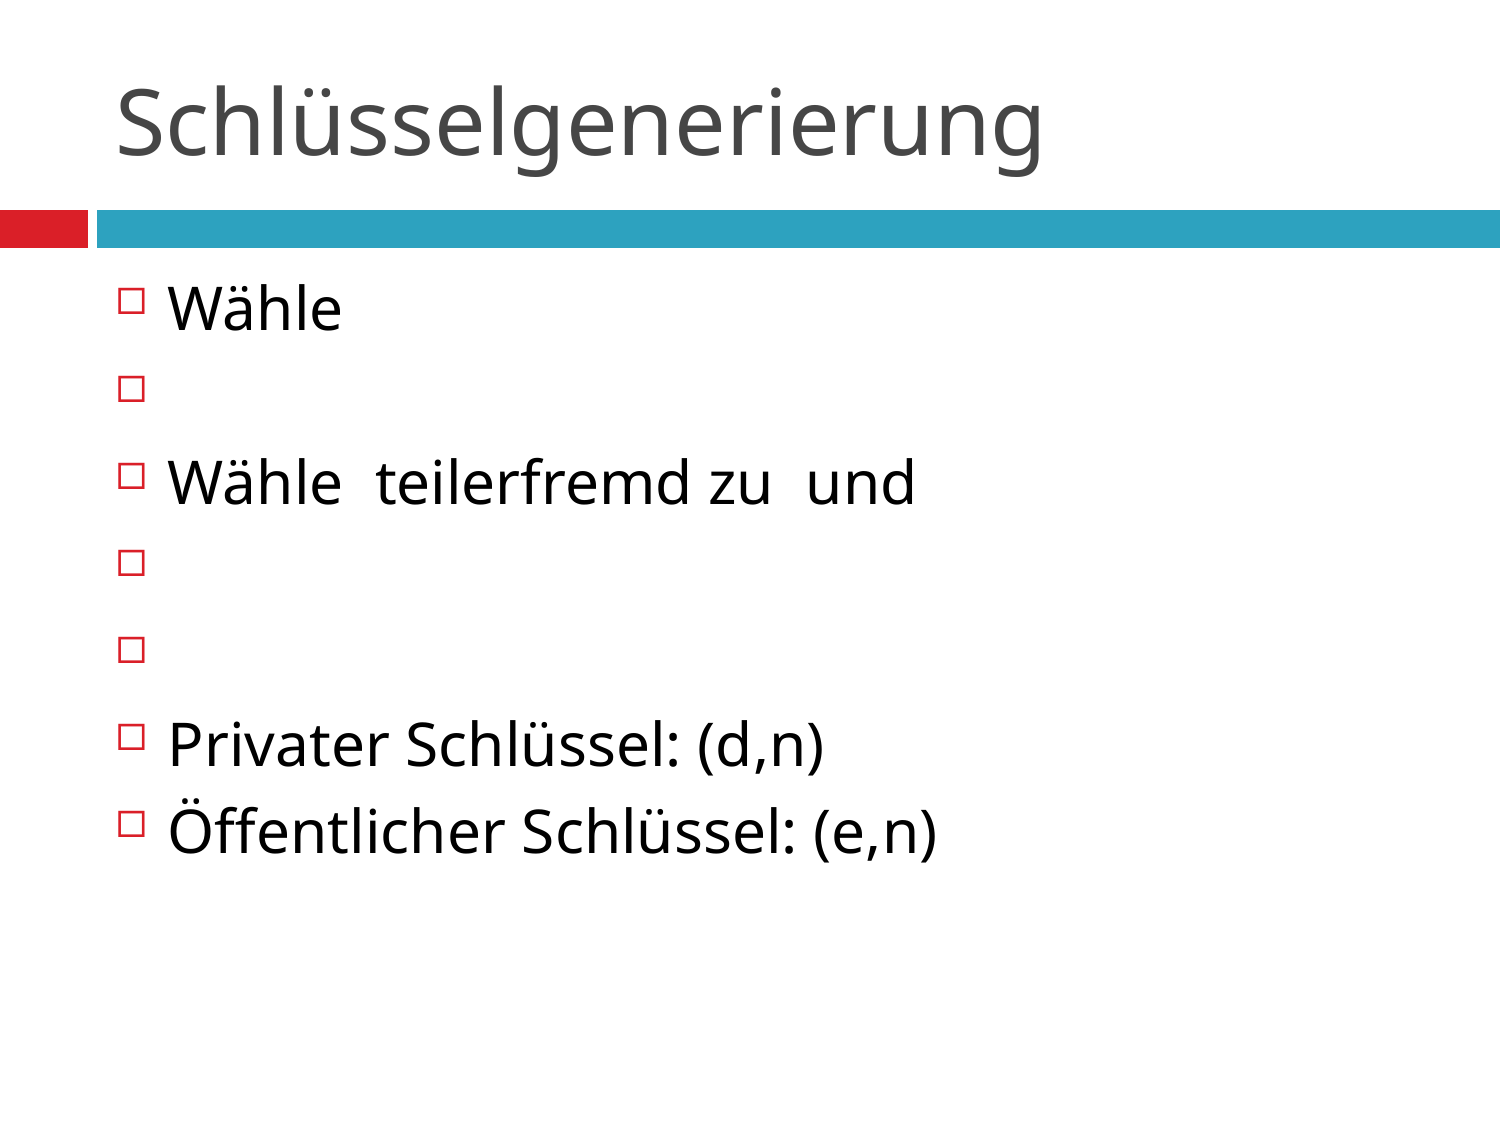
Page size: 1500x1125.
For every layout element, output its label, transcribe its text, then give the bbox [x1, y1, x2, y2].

title Schlüsselgenerierung [100, 37, 1438, 201]
list Wähle Wähle teilerfremd zu und Privater Schlüssel: (d,n) Öffentlicher Schlüssel: (e,n) [100, 262, 1438, 1000]
